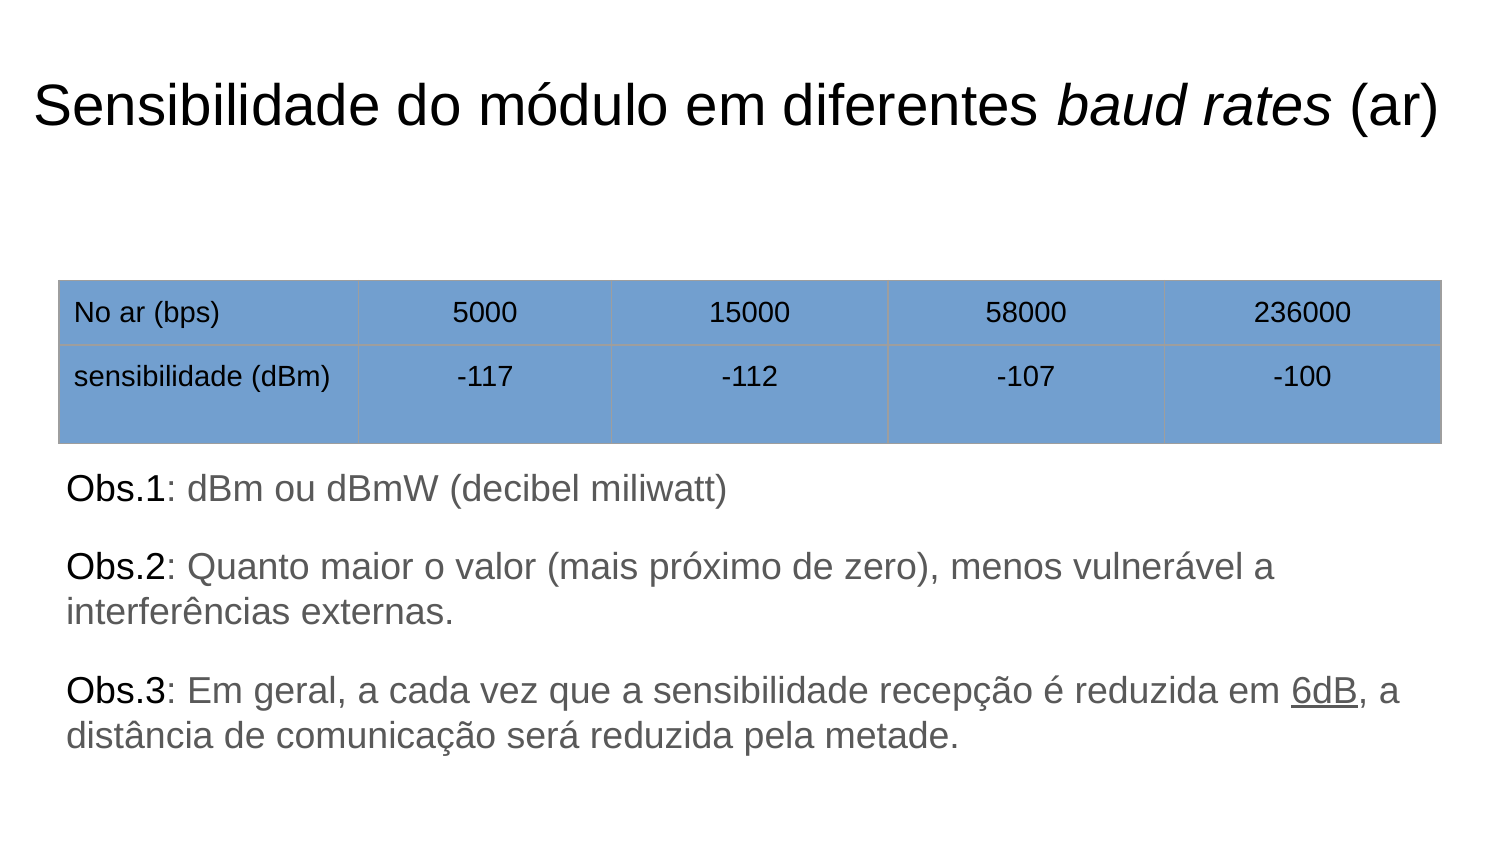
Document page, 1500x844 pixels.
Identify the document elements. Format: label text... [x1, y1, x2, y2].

table_cell -100 [1165, 346, 1440, 443]
table_header 58000 [889, 281, 1164, 344]
table_header 5000 [359, 281, 611, 344]
table_header 15000 [612, 281, 887, 344]
title Sensibilidade do módulo em diferentes baud rates (ar) [18, 51, 1482, 146]
table_cell -112 [612, 346, 887, 443]
table_cell sensibilidade (dBm) [60, 346, 358, 443]
table_cell -107 [889, 346, 1164, 443]
table_cell -117 [359, 346, 611, 443]
list Obs.1: dBm ou dBmW (decibel miliwatt) Obs.2: Quanto maior o valor (mais próximo de zero), menos vulnerável a interferências externas. Obs.3: Em geral, a cada vez que a sensibilidade recepção é reduzida em 6dB, a distância de comunicação será reduzida pela metade. [51, 449, 1449, 795]
table_header No ar (bps) [60, 281, 358, 344]
table_header 236000 [1165, 281, 1440, 344]
